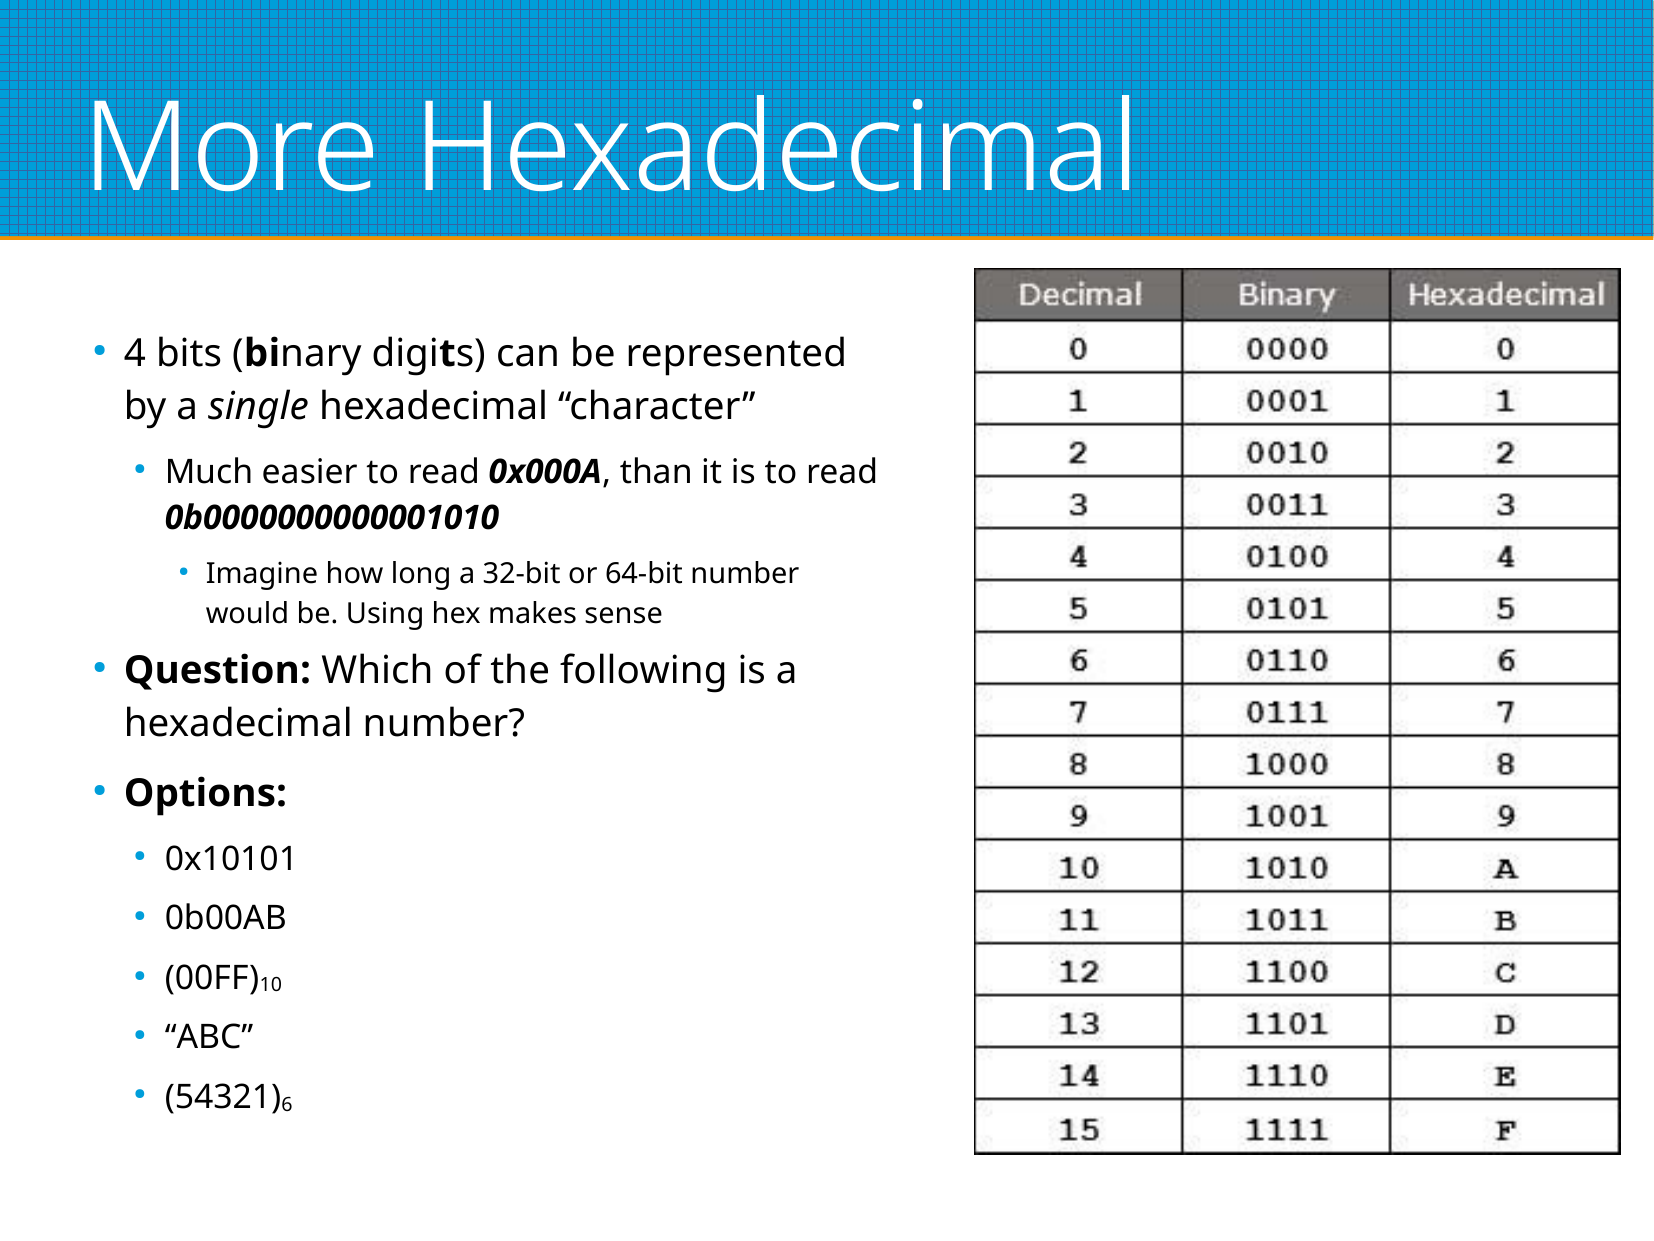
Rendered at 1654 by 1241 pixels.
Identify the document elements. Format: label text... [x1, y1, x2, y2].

title More Hexadecimal [82, 19, 1571, 227]
list 4 bits (binary digits) can be represented by a single hexadecimal ‘‘character’’ Much easier to read 0x000A, than it is to read 0b0000000000001010 Imagine how long a 32-bit or 64-bit number would be. Using hex makes sense Question: Which of the following is a hexadecimal number? Options: 0x10101 0b00AB (00FF)10 ‘‘ABC’’ (54321)6 [82, 324, 886, 1123]
picture [974, 268, 1621, 1155]
